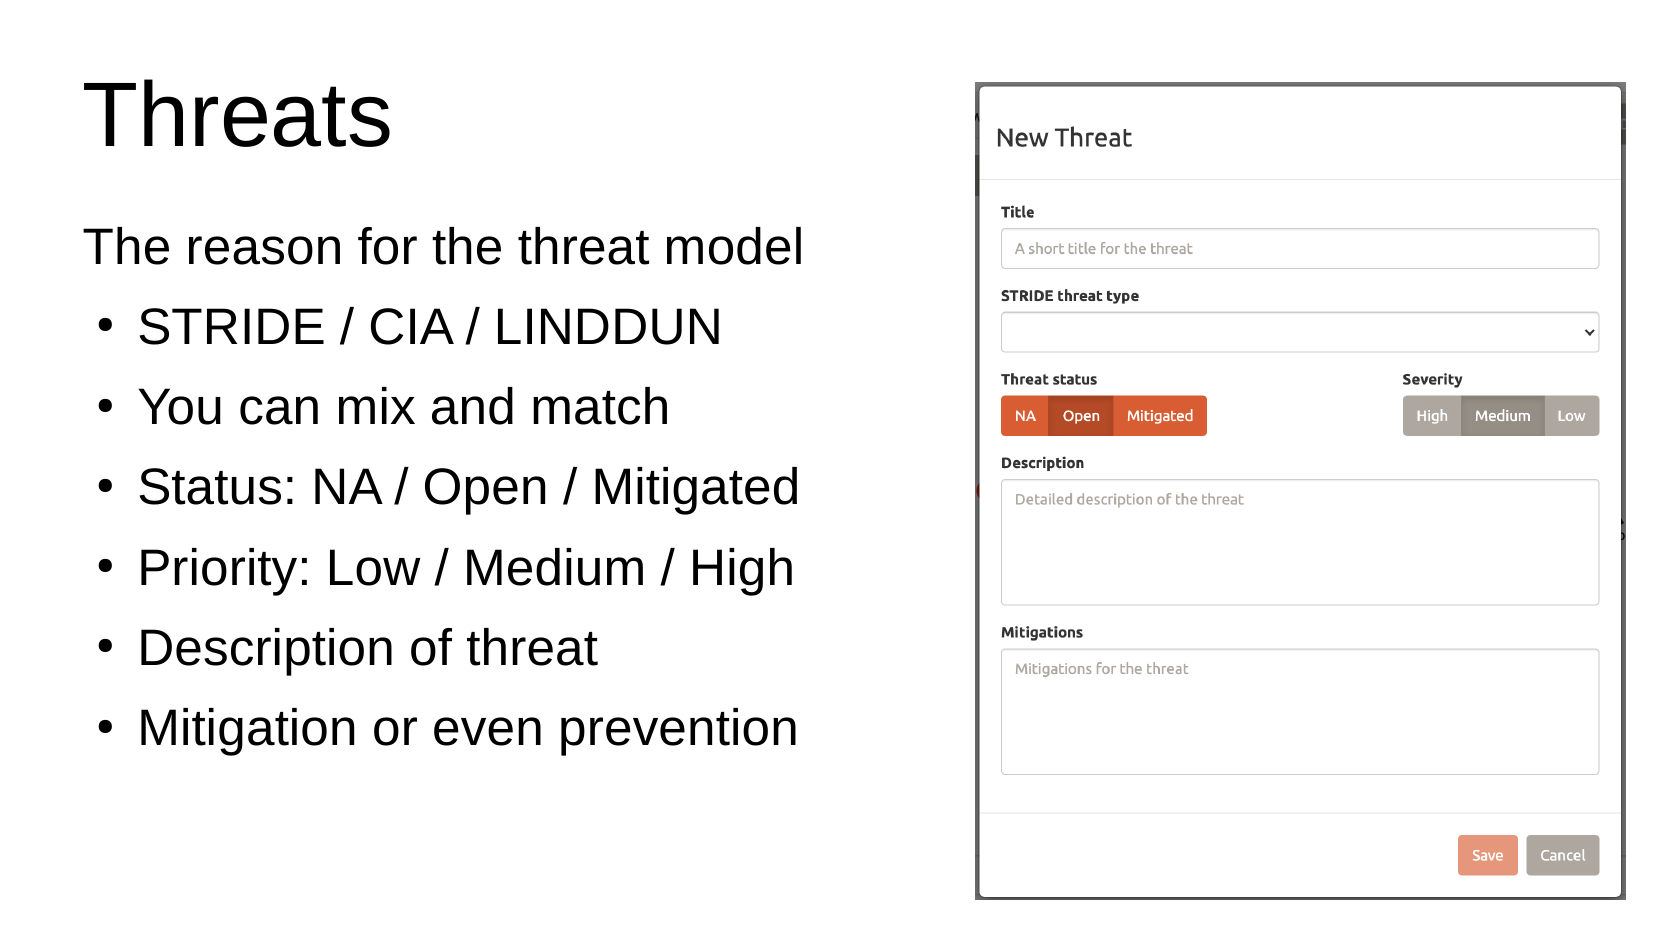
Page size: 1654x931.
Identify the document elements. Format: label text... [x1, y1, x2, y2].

picture [975, 82, 1626, 901]
list The reason for the threat model STRIDE / CIA / LINDDUN You can mix and match Status: NA / Open / Mitigated Priority: Low / Medium / High Description of threat Mitigation or even prevention [82, 217, 975, 758]
title Threats [82, 37, 1571, 193]
